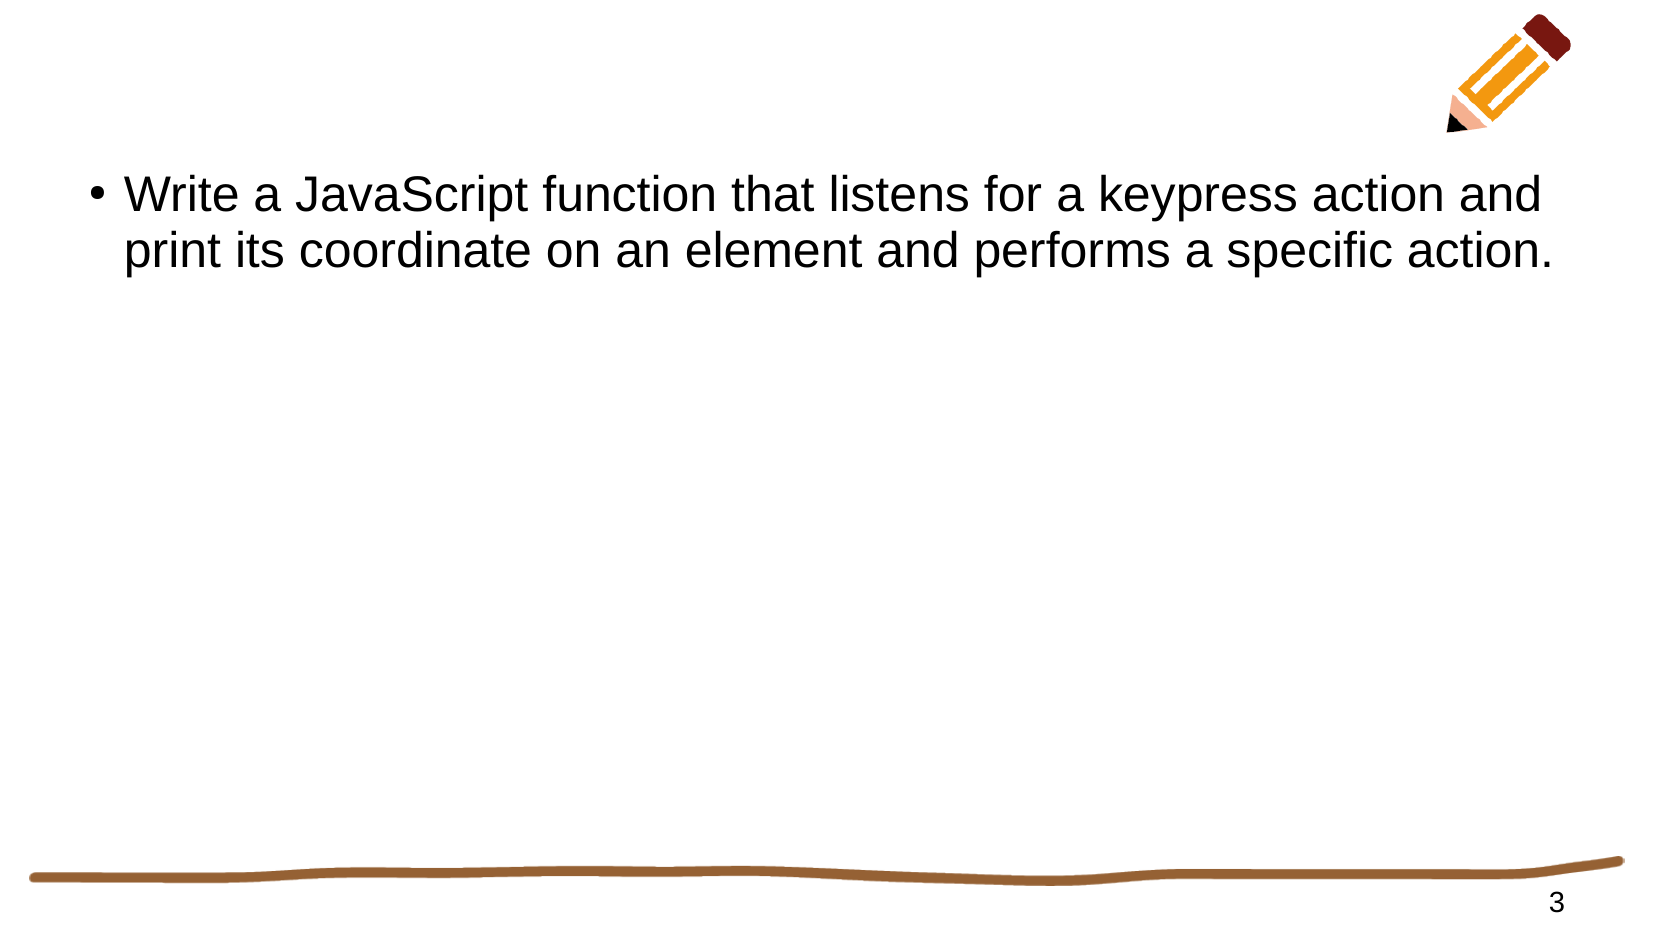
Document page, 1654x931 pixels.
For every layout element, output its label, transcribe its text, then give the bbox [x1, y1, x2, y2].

picture [1446, 14, 1571, 88]
picture [29, 856, 1625, 886]
list Write a JavaScript function that listens for a keypress action and print its coordinate on an element and performs a specific action. [88, 88, 1595, 857]
